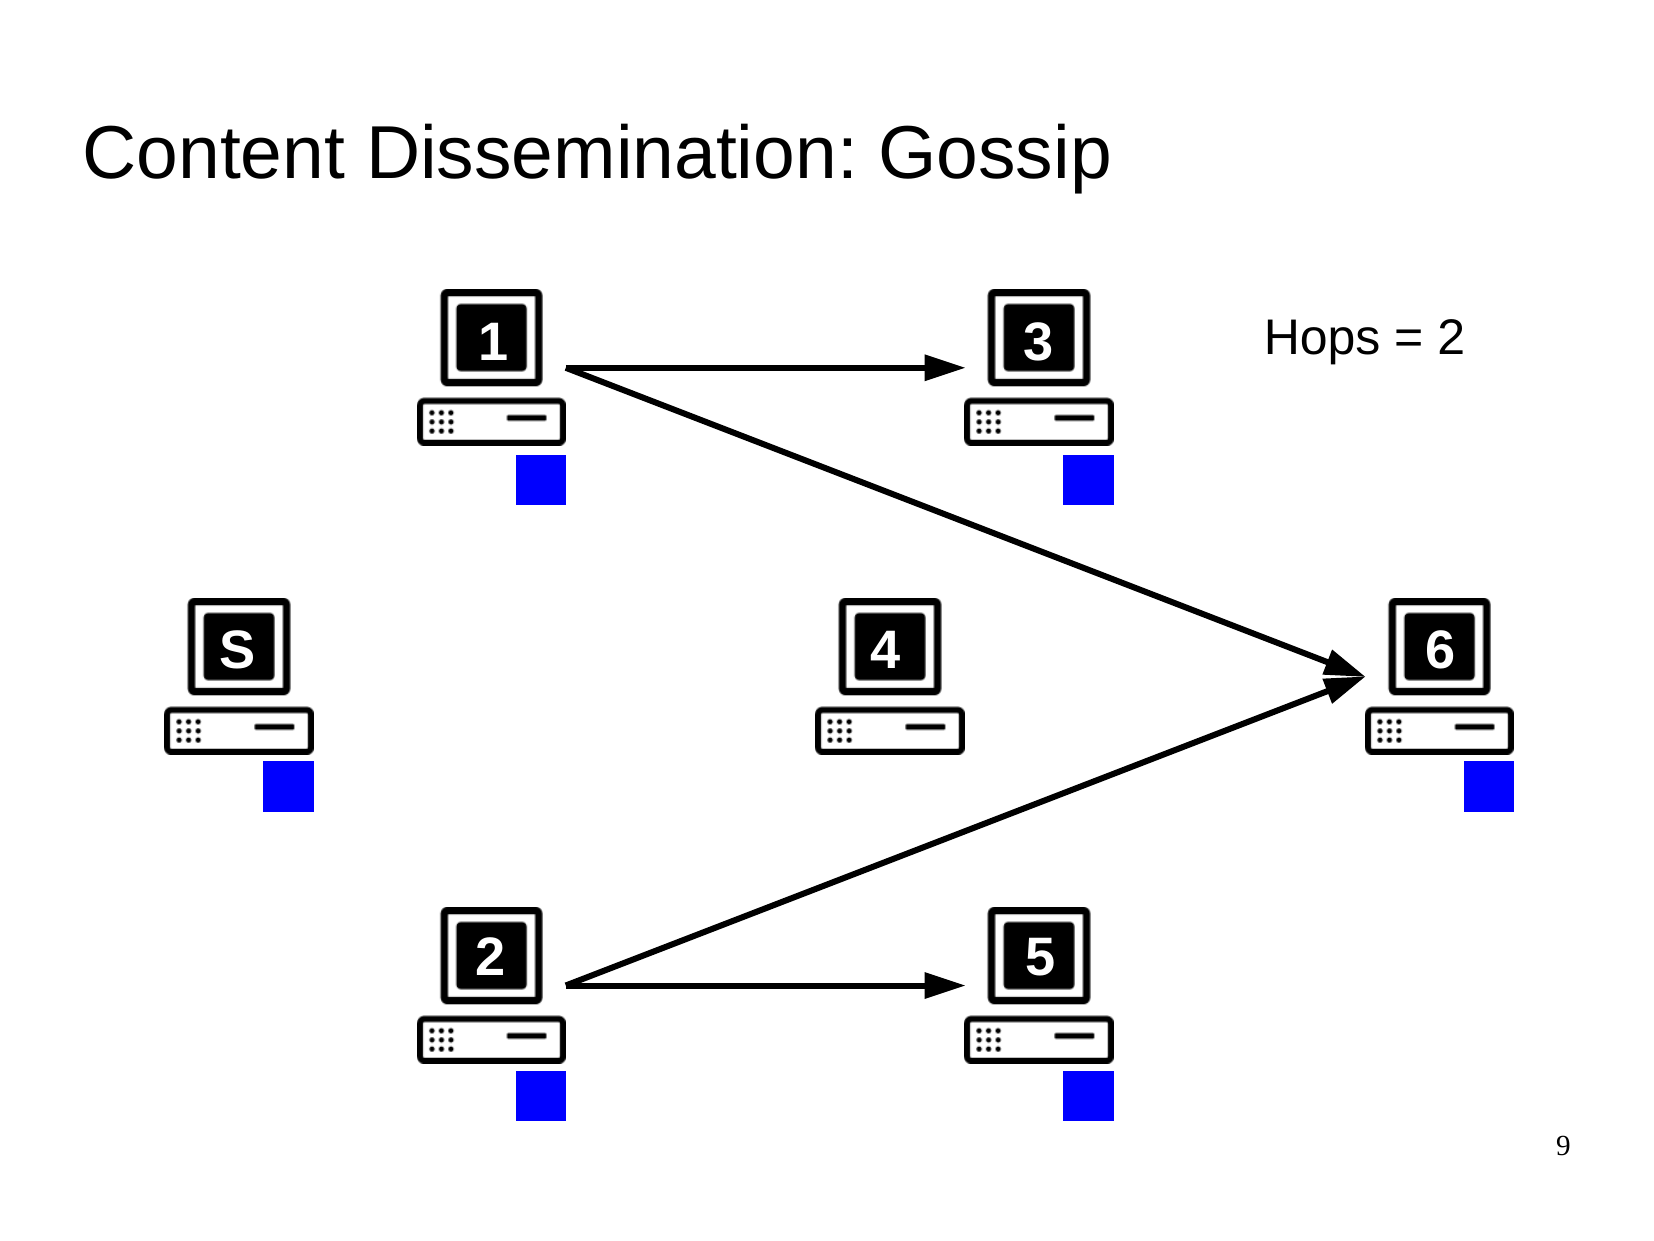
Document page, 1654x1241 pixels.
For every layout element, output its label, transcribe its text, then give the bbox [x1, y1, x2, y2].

text_box [516, 455, 566, 505]
text_box [1063, 455, 1114, 505]
text_box 4 [855, 611, 913, 688]
text_box 1 [463, 303, 521, 380]
text_box [1248, 301, 1502, 372]
picture [417, 289, 566, 446]
picture [417, 907, 566, 1064]
text_box [516, 1071, 566, 1121]
title Content Dissemination: Gossip [82, 49, 1571, 257]
picture [815, 598, 965, 755]
text_box [1063, 1071, 1114, 1121]
text_box 3 [1009, 303, 1067, 380]
text_box 2 [460, 918, 518, 994]
text_box [263, 761, 314, 812]
picture [964, 289, 1114, 446]
text_box 6 [1410, 611, 1468, 688]
text_box S [204, 611, 262, 688]
text_box [1464, 761, 1514, 812]
picture [164, 598, 314, 755]
text_box 5 [1010, 918, 1068, 994]
picture [964, 907, 1114, 1064]
picture [1365, 598, 1514, 755]
